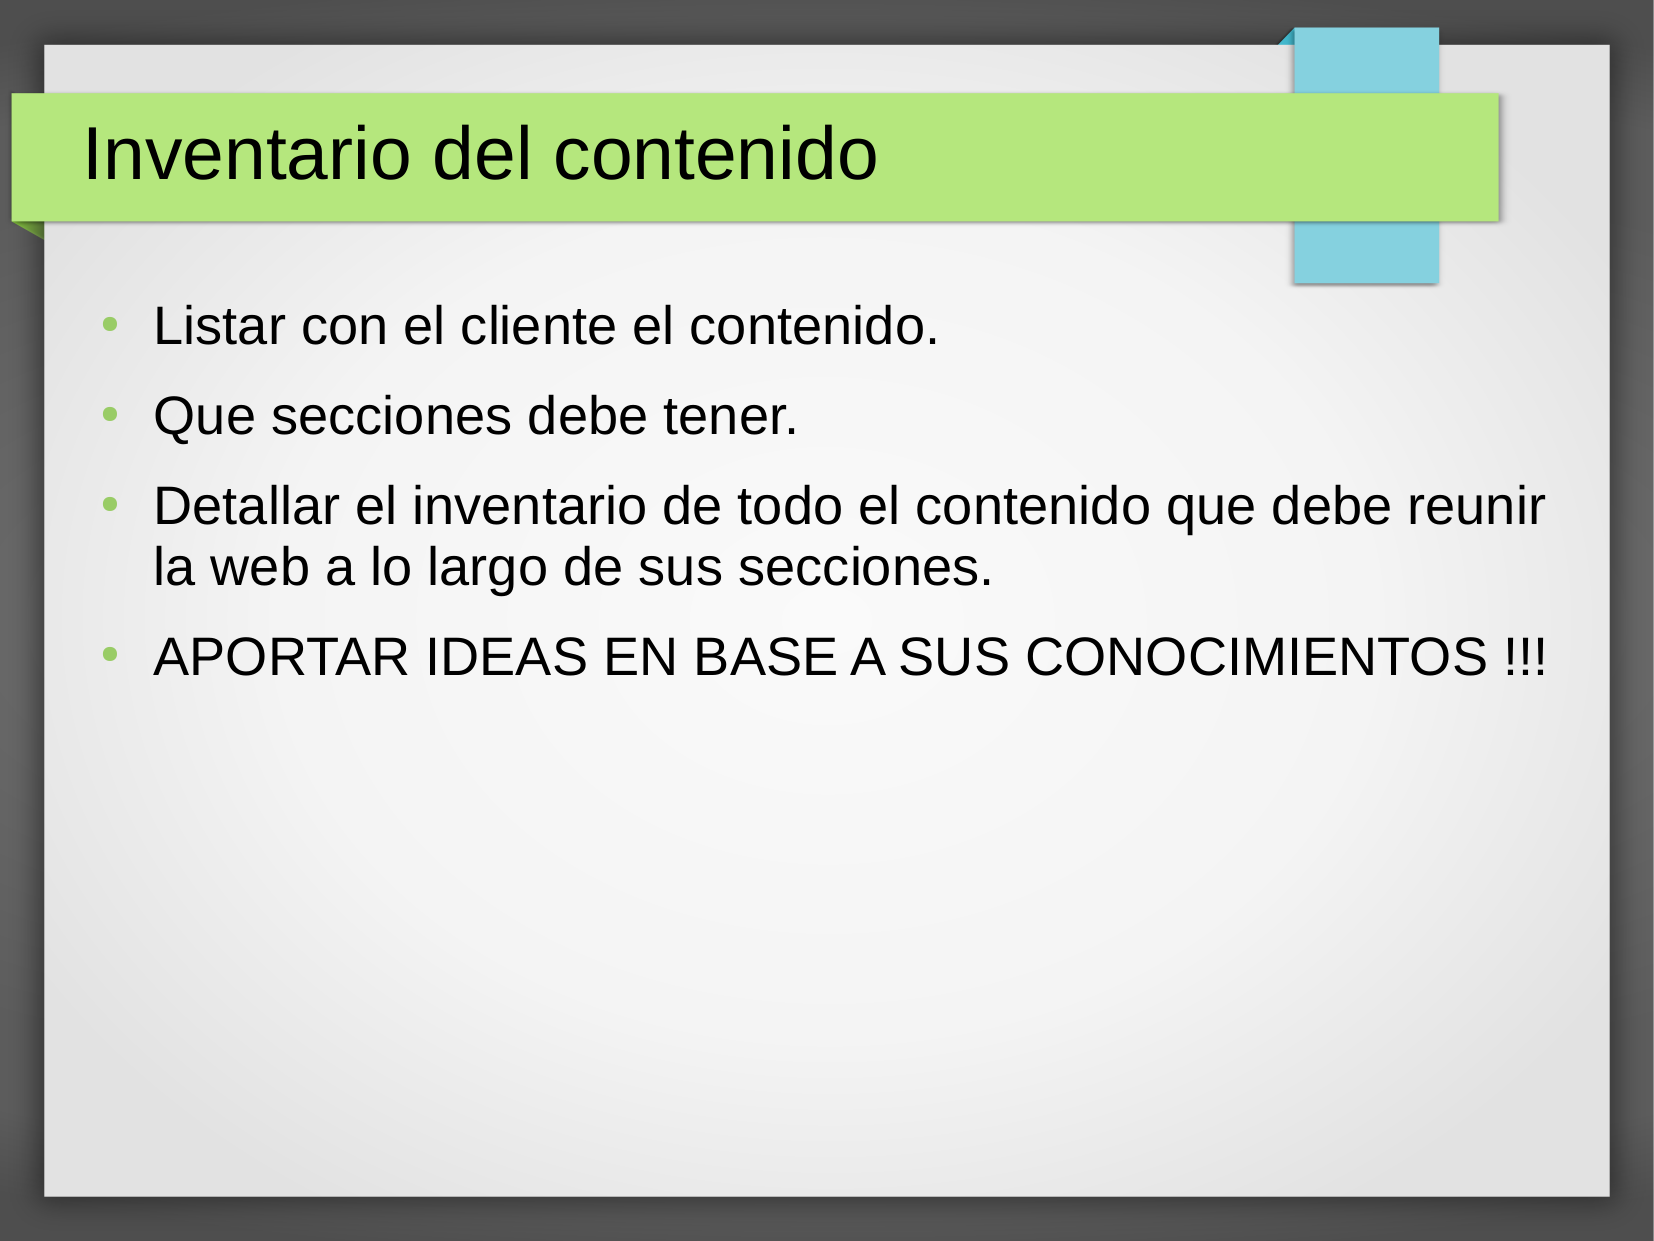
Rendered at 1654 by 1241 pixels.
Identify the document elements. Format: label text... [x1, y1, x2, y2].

title Inventario del contenido [82, 94, 1264, 213]
picture [0, 0, 1654, 1241]
list Listar con el cliente el contenido. Que secciones debe tener. Detallar el inventario de todo el contenido que debe reunir la web a lo largo de sus secciones. APORTAR IDEAS EN BASE A SUS CONOCIMIENTOS !!! [82, 295, 1571, 1015]
